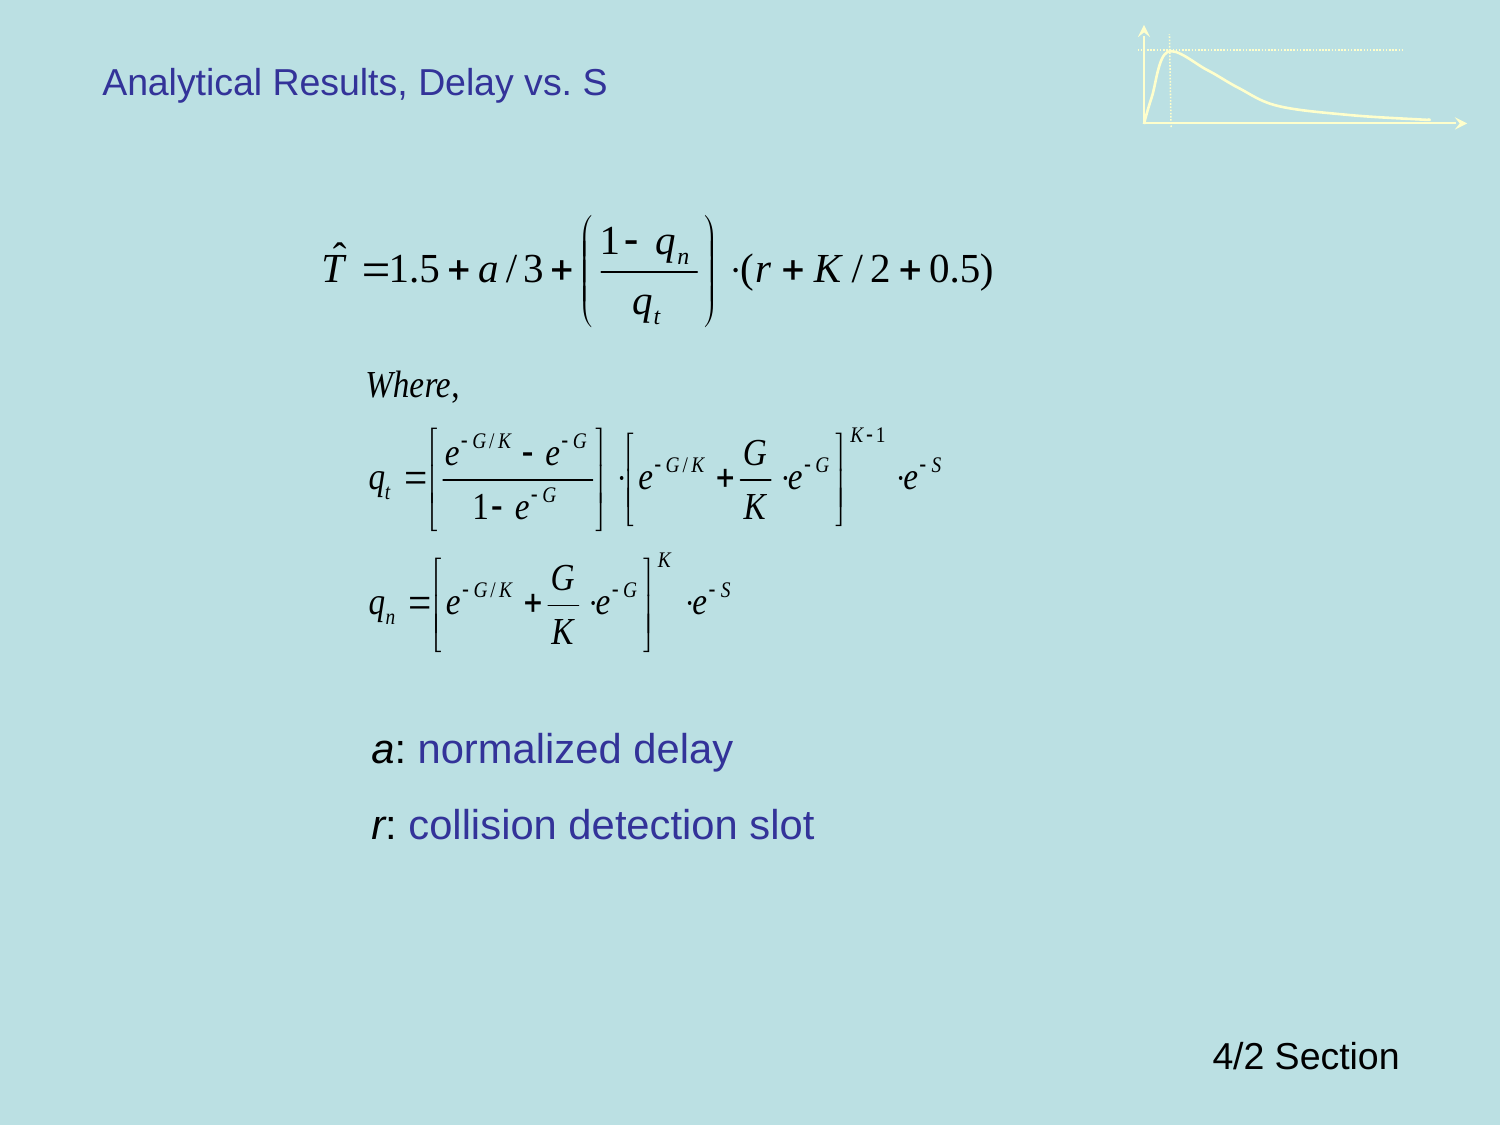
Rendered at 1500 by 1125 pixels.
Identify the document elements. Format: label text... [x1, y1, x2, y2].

chart [317, 206, 1001, 337]
text_box Analytical Results, Delay vs. S [87, 49, 647, 111]
chart [363, 362, 953, 661]
text_box a: normalized delay r: collision detection slot [356, 714, 1407, 857]
